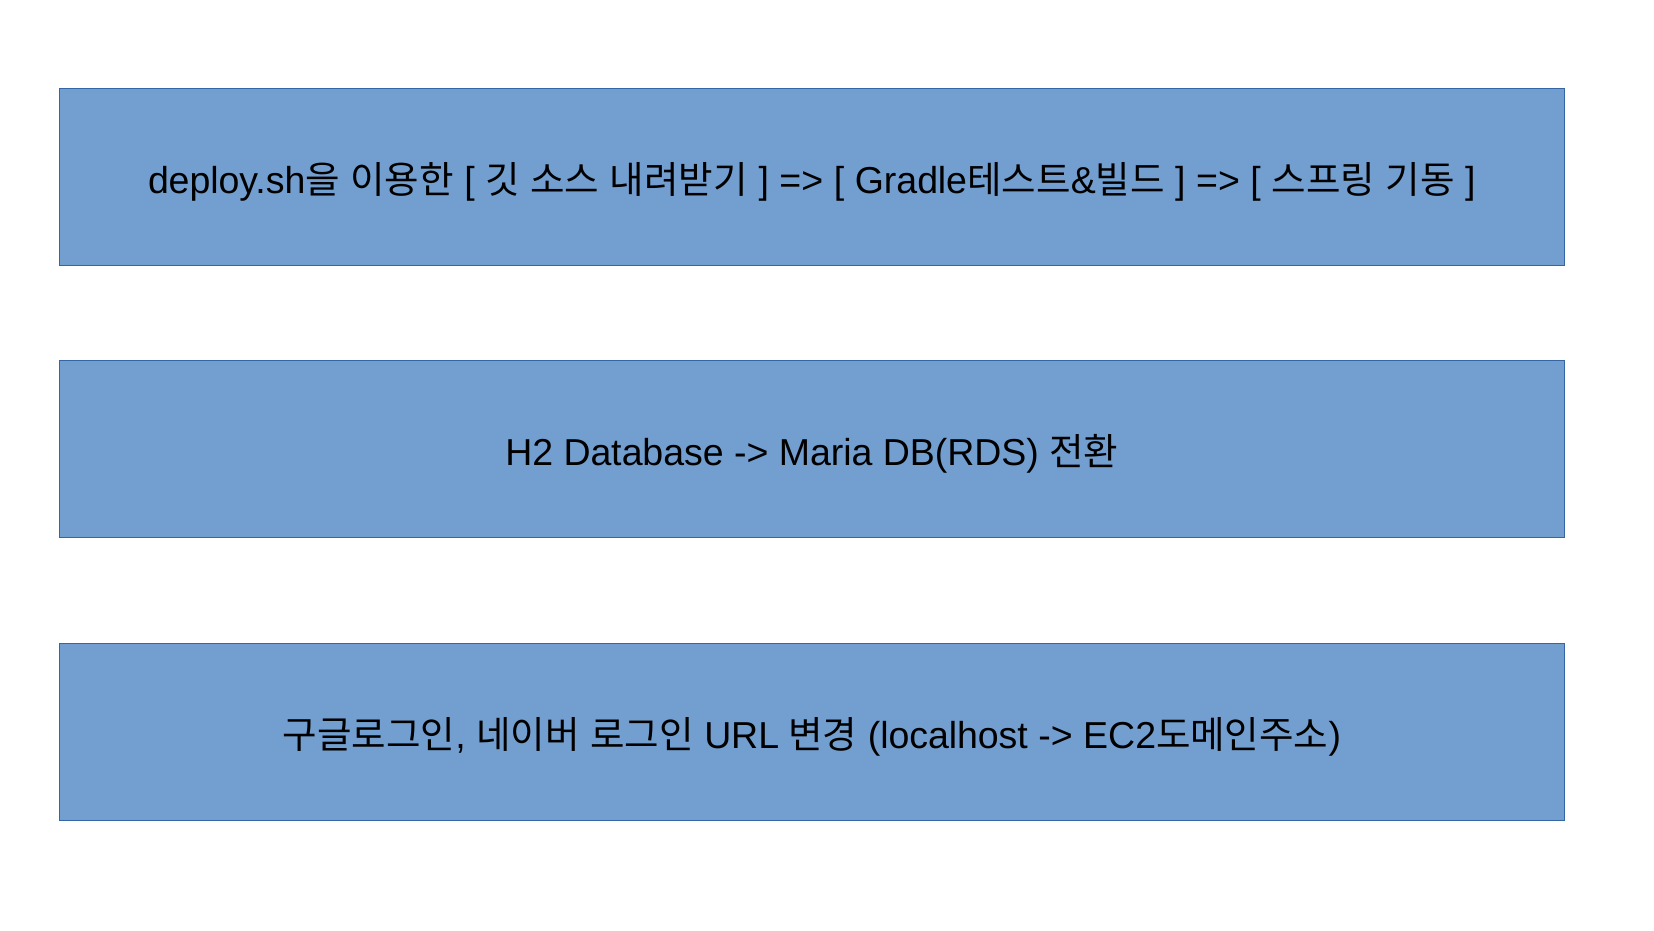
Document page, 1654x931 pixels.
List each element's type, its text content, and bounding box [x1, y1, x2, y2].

text_box 구글로그인, 네이버 로그인 URL 변경 (localhost -> EC2도메인주소) [59, 643, 1565, 821]
text_box deploy.sh을 이용한 [ 깃 소스 내려받기 ] => [ Gradle테스트&빌드 ] => [ 스프링 기동 ] [59, 88, 1565, 266]
text_box H2 Database -> Maria DB(RDS) 전환 [59, 360, 1565, 538]
